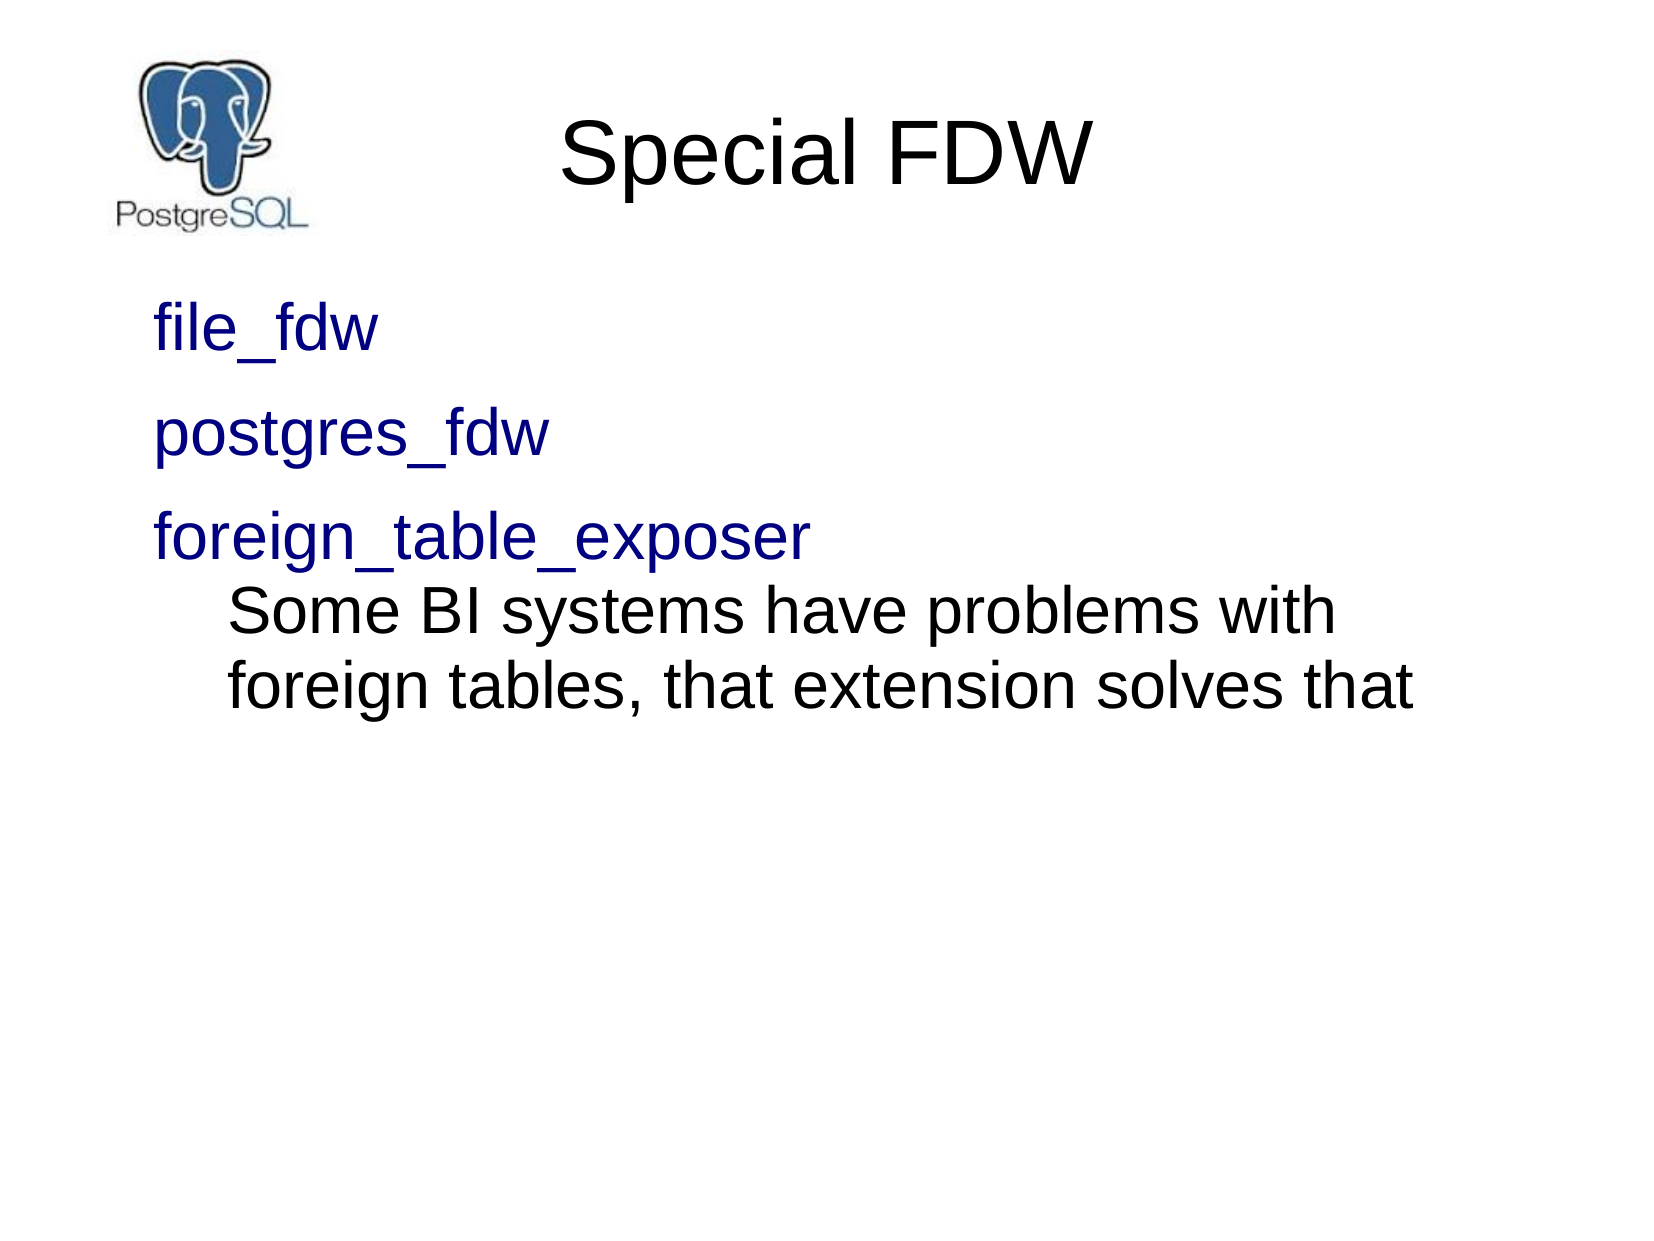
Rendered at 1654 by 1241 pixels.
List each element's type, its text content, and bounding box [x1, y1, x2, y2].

title Special FDW [82, 49, 1571, 257]
list file_fdw postgres_fdw foreign_table_exposer Some BI systems have problems with foreign tables, that extension solves that [82, 290, 1538, 1010]
picture [58, 50, 356, 237]
